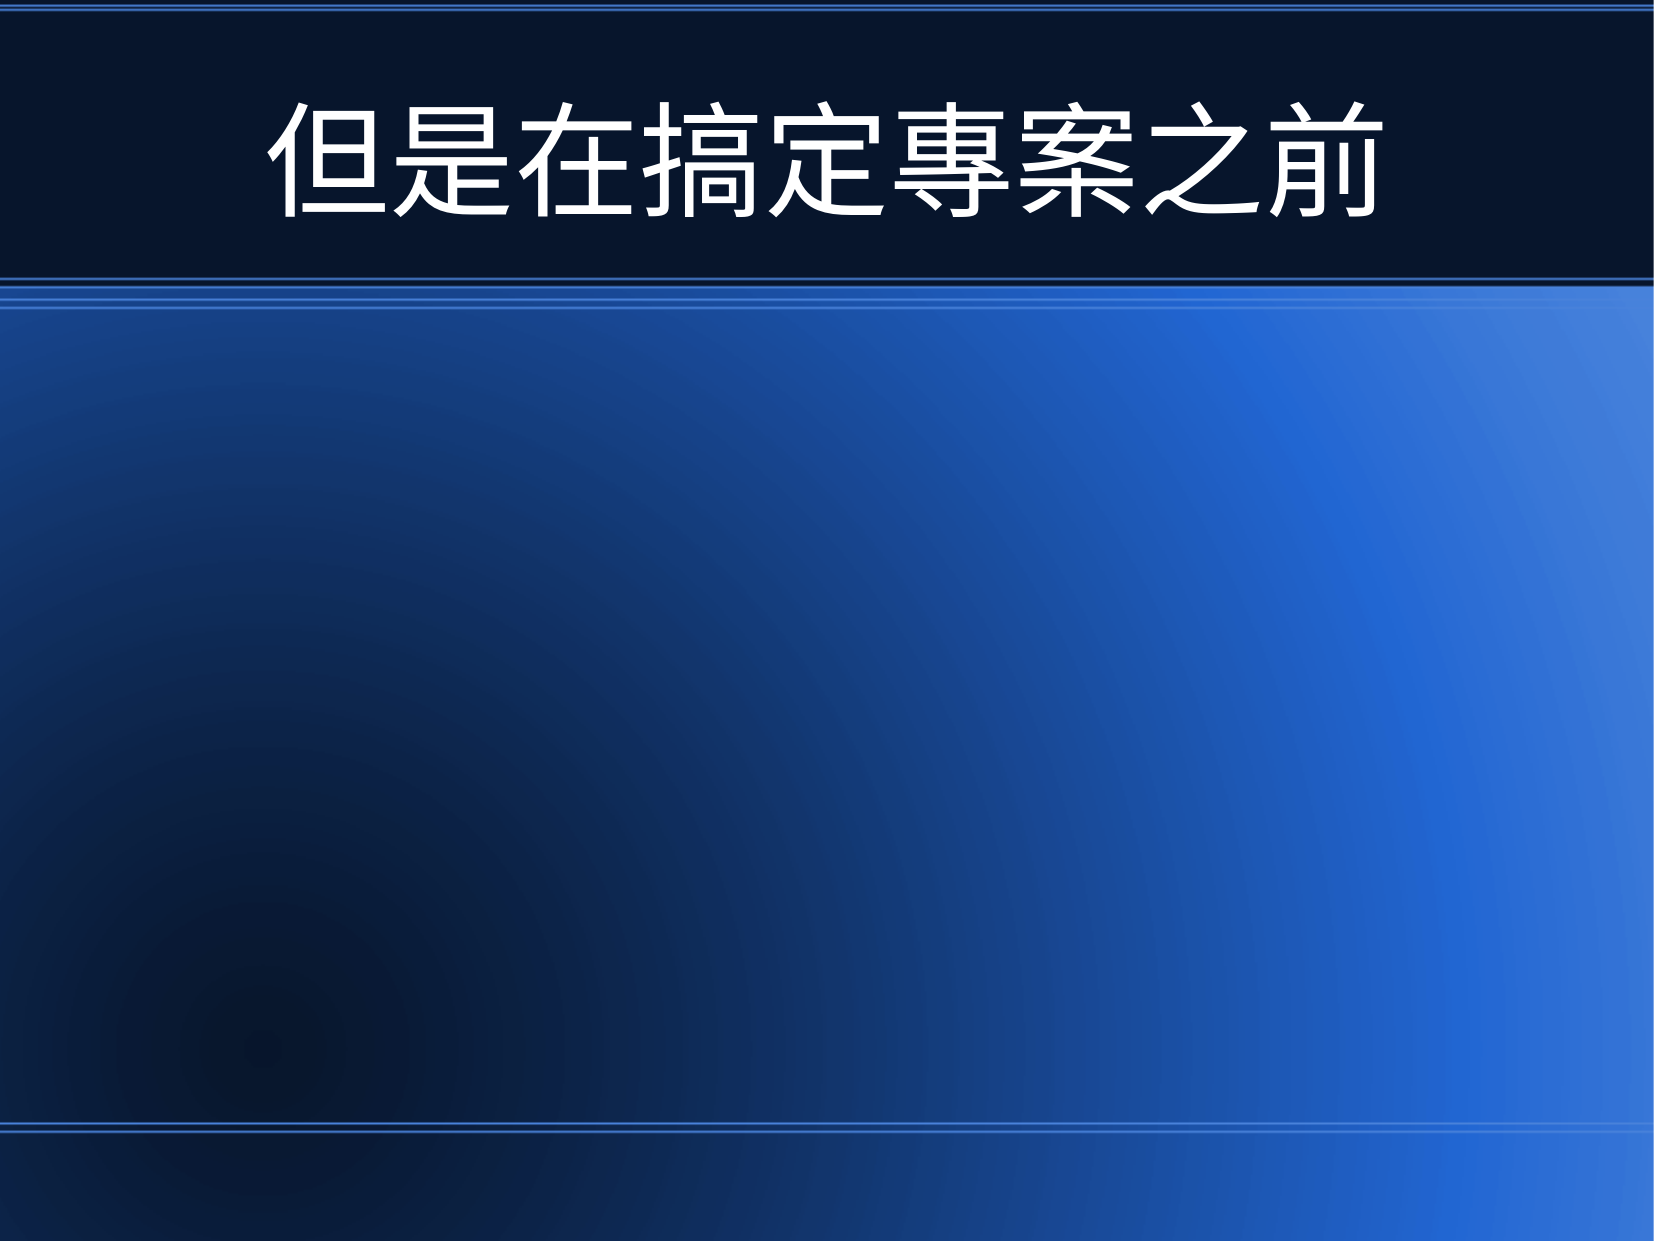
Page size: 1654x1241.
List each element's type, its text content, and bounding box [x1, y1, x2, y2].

picture [0, 0, 1654, 1241]
title 但是在搞定專案之前 [82, 49, 1571, 257]
